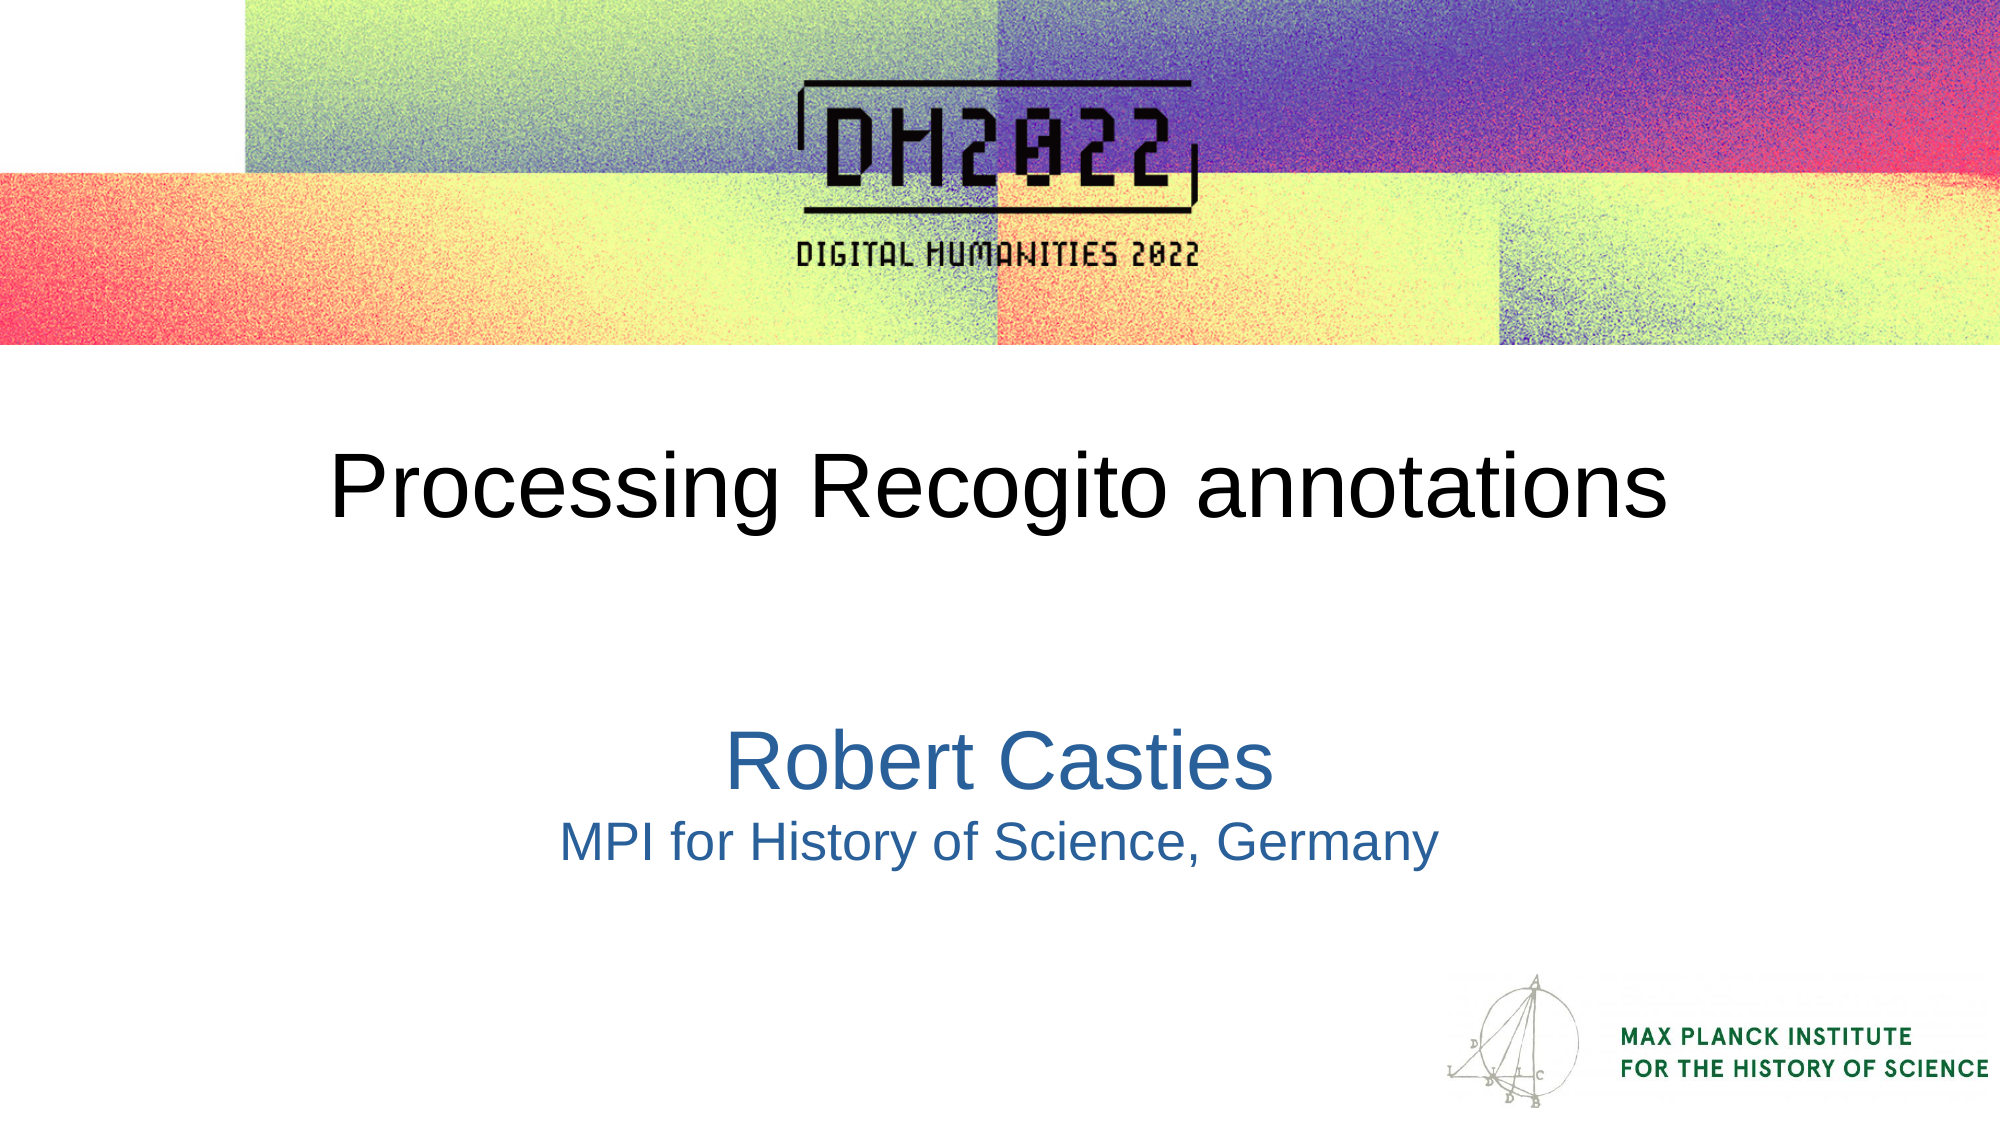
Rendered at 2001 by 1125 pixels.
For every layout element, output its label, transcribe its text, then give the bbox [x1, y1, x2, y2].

text_box Robert Casties MPI for History of Science, Germany [497, 698, 1503, 879]
title Processing Recogito annotations [265, 360, 1735, 602]
picture [1447, 974, 1988, 1108]
picture [0, 0, 2000, 345]
